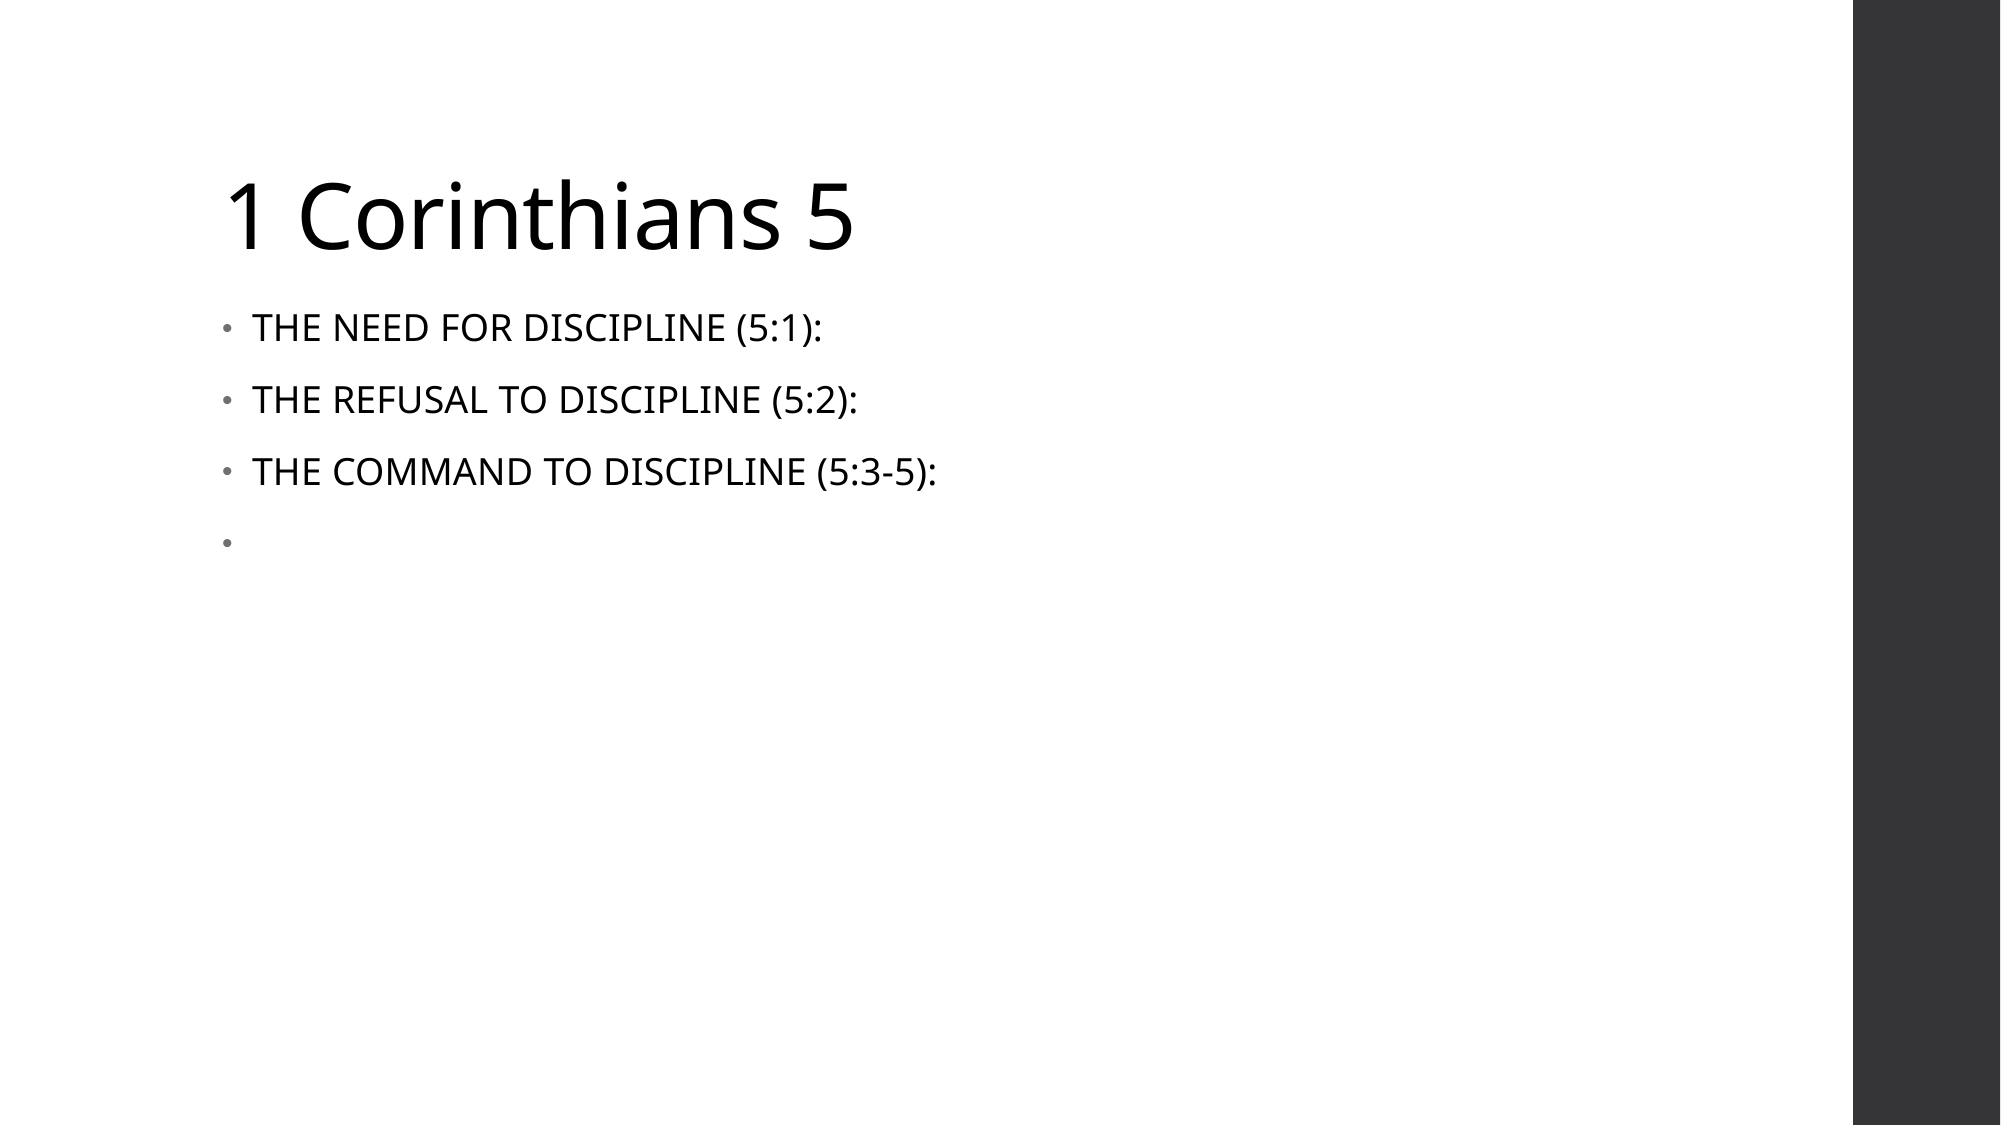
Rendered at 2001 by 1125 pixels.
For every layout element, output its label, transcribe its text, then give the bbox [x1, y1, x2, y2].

list THE NEED FOR DISCIPLINE (5:1): THE REFUSAL TO DISCIPLINE (5:2): THE COMMAND TO DISCIPLINE (5:3-5): [206, 299, 1617, 1014]
title 1 Corinthians 5 [206, 60, 1797, 278]
